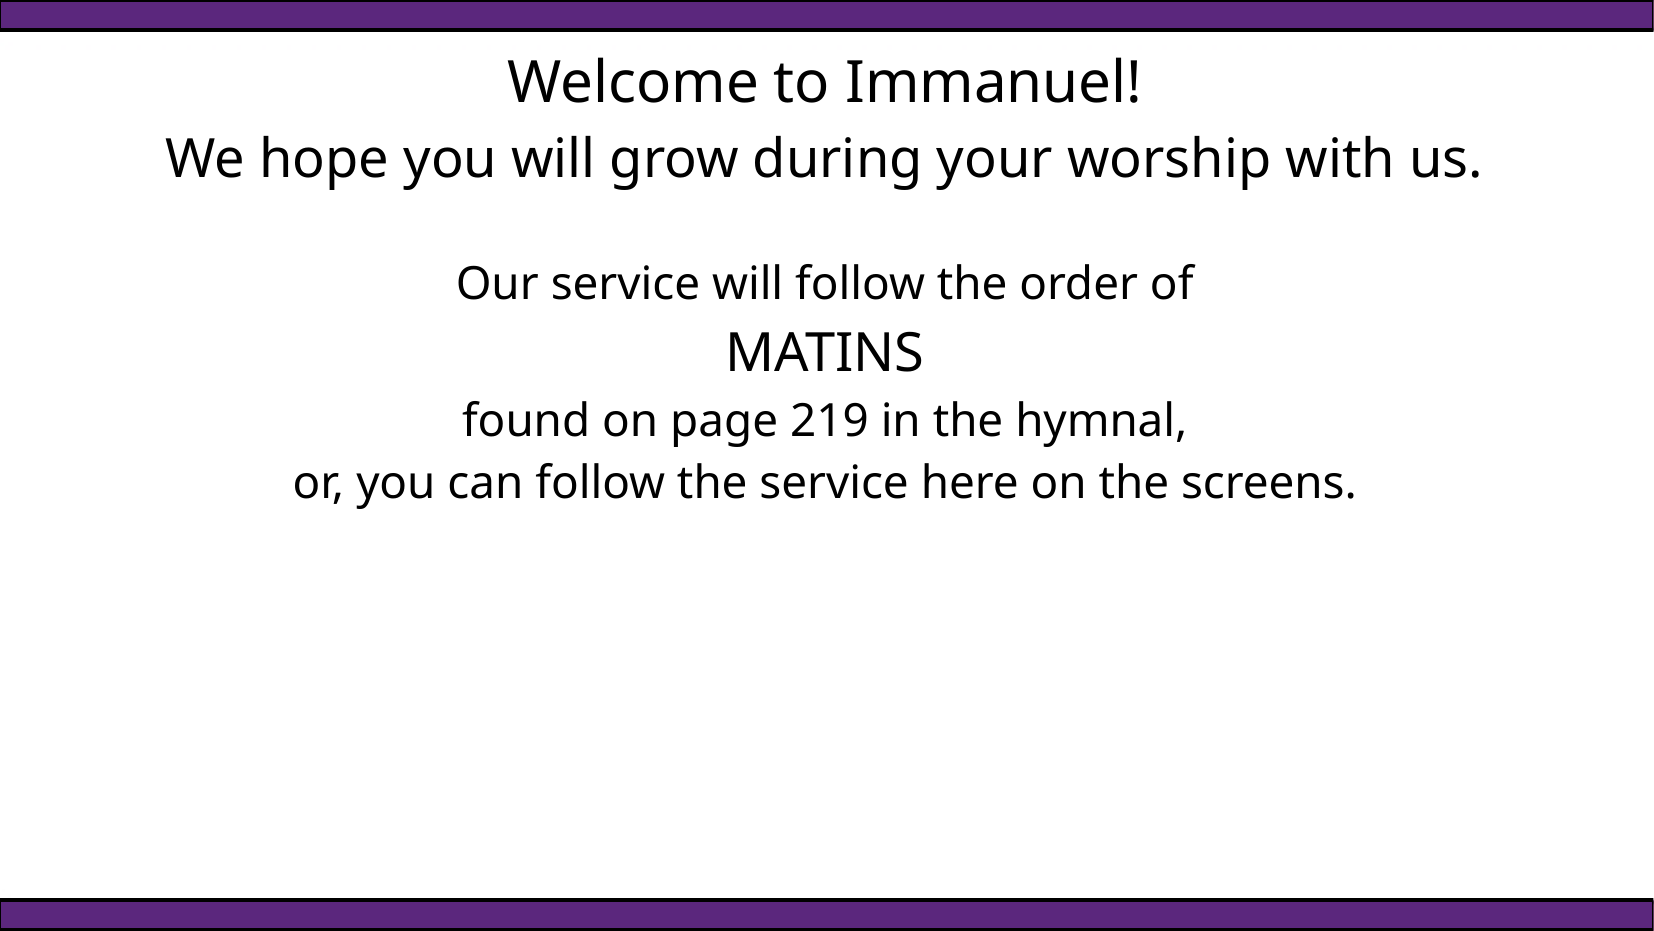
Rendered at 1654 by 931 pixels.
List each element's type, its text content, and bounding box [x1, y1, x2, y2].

text_box [0, 900, 1654, 931]
text_box [0, 0, 1654, 31]
picture [0, 31, 1654, 900]
text_box Welcome to Immanuel! We hope you will grow during your worship with us. Our service will follow the order of MATINS found on page 219 in the hymnal, or, you can follow the service here on the screens. [60, 33, 1591, 508]
